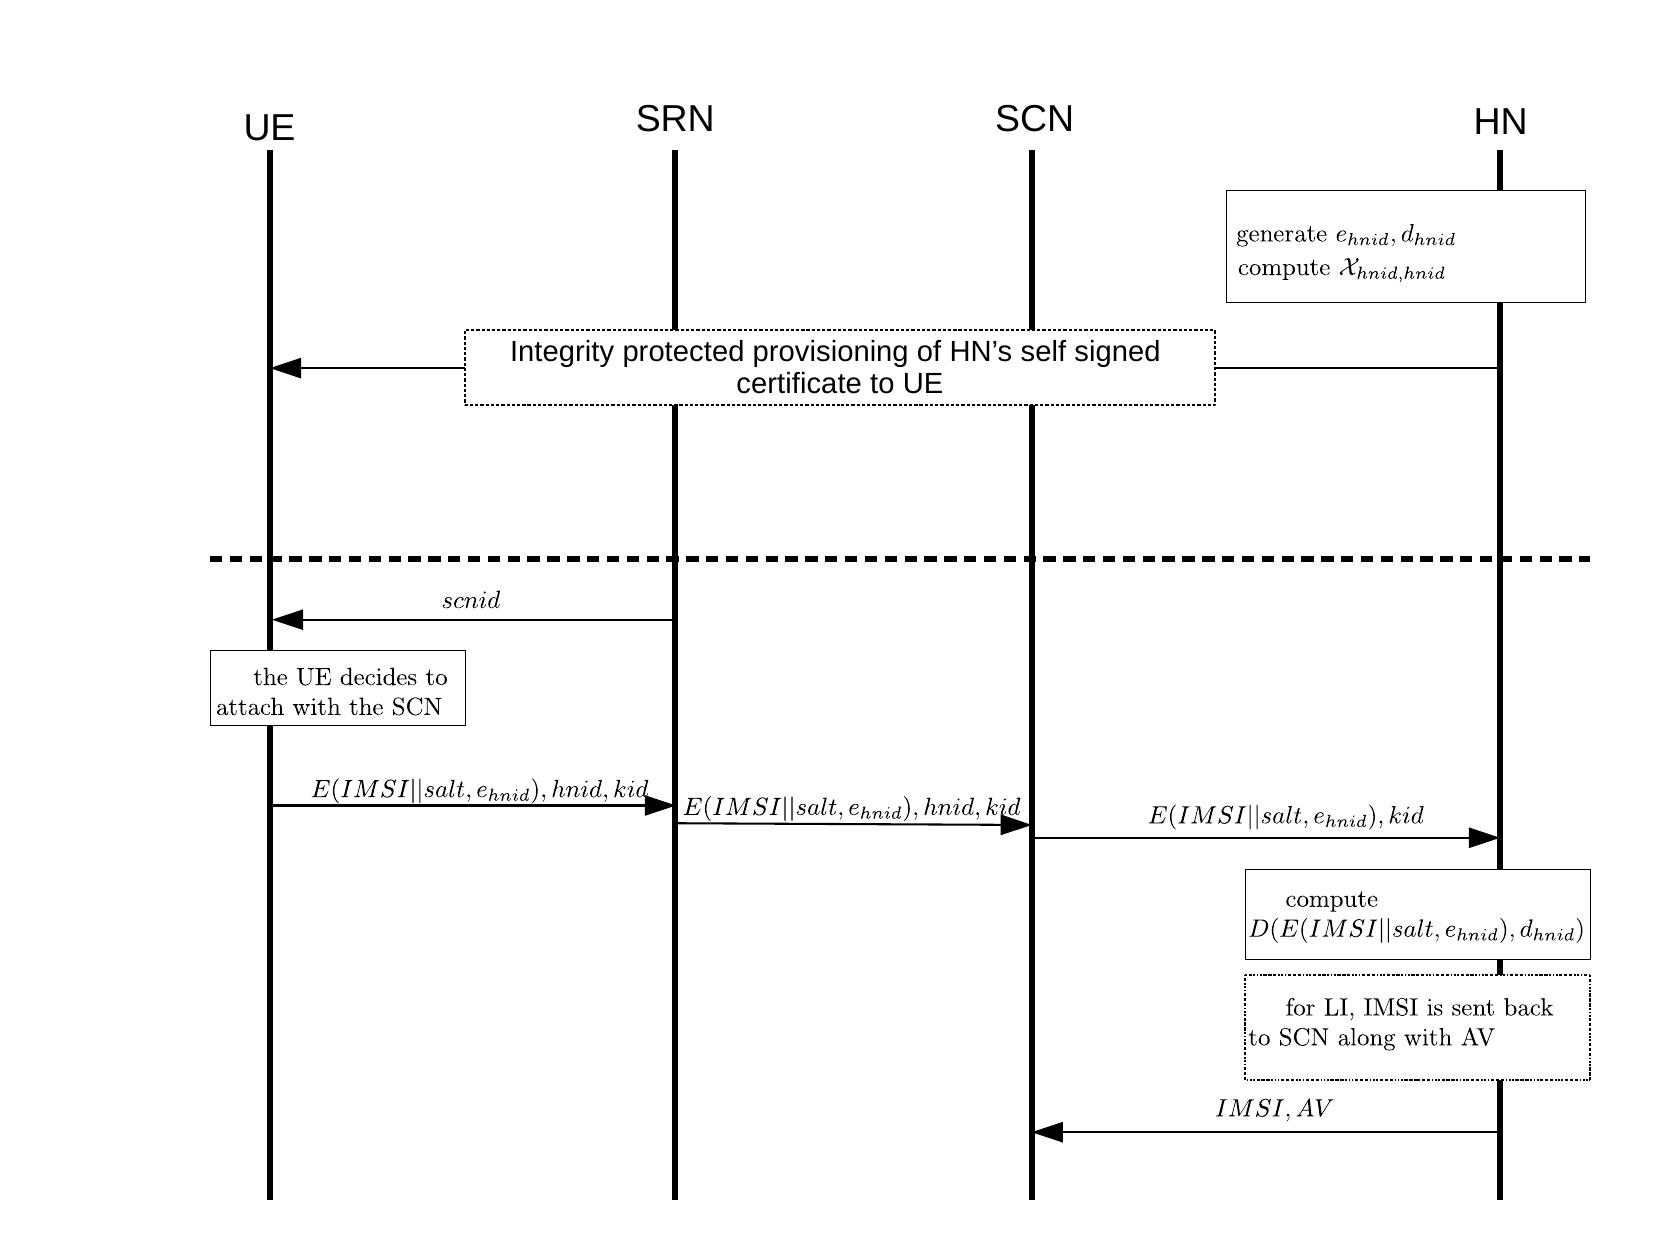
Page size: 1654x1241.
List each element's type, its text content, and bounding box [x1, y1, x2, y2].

text_box [310, 778, 649, 804]
text_box HN [1431, 93, 1569, 190]
text_box SRN [450, 90, 901, 231]
text_box [1226, 190, 1586, 303]
text_box [1245, 975, 1591, 1081]
text_box [1245, 869, 1591, 960]
text_box [1215, 1098, 1335, 1122]
text_box [441, 590, 501, 609]
text_box Integrity protected provisioning of HN’s self signed certificate to UE [465, 330, 1216, 406]
text_box SCN [901, 90, 1260, 231]
text_box [682, 796, 1021, 822]
text_box [1147, 804, 1424, 830]
text_box [210, 650, 466, 726]
text_box UE [222, 99, 328, 241]
